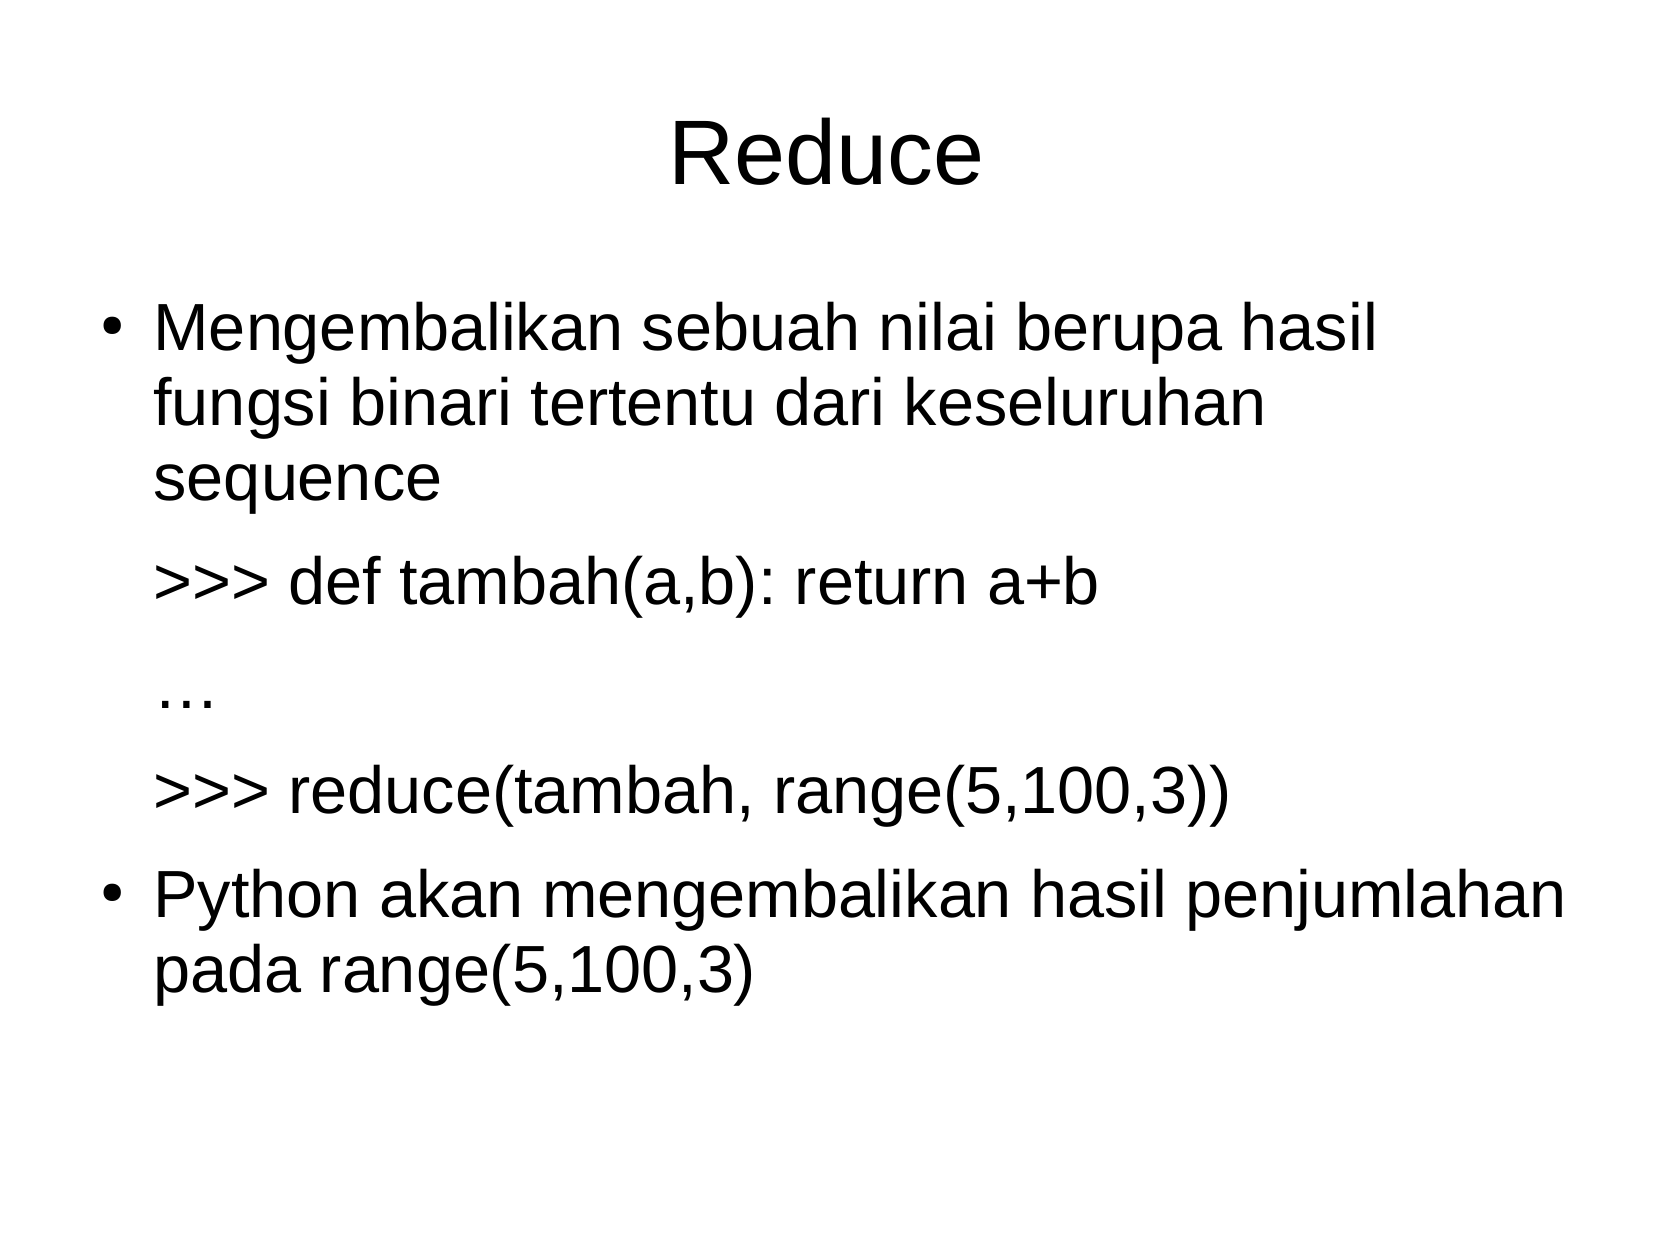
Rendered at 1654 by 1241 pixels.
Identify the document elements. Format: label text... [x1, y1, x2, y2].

title Reduce [82, 49, 1571, 257]
list Mengembalikan sebuah nilai berupa hasil fungsi binari tertentu dari keseluruhan sequence >>> def tambah(a,b): return a+b … >>> reduce(tambah, range(5,100,3)) Python akan mengembalikan hasil penjumlahan pada range(5,100,3) [82, 290, 1571, 1010]
